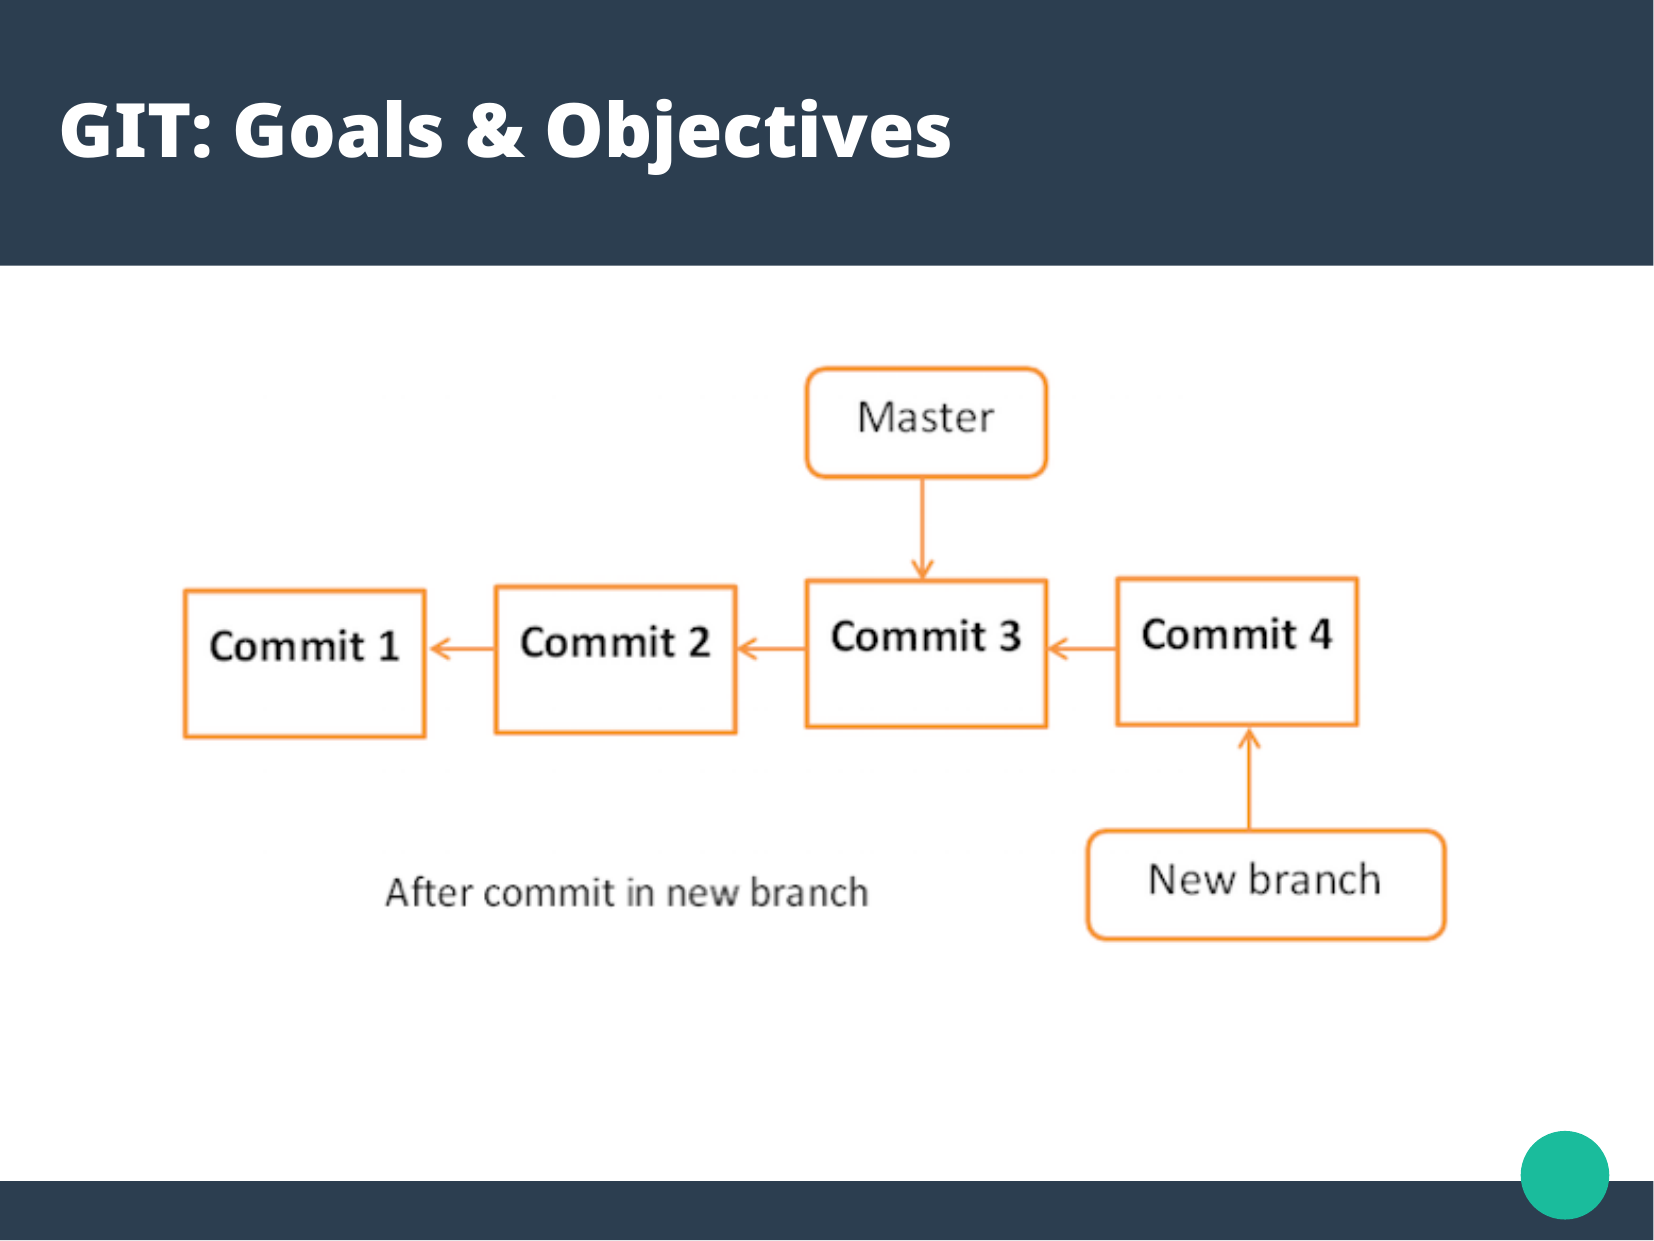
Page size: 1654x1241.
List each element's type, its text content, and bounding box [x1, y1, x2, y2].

title GIT: Goals & Objectives [59, 40, 1595, 216]
picture [177, 360, 1452, 945]
